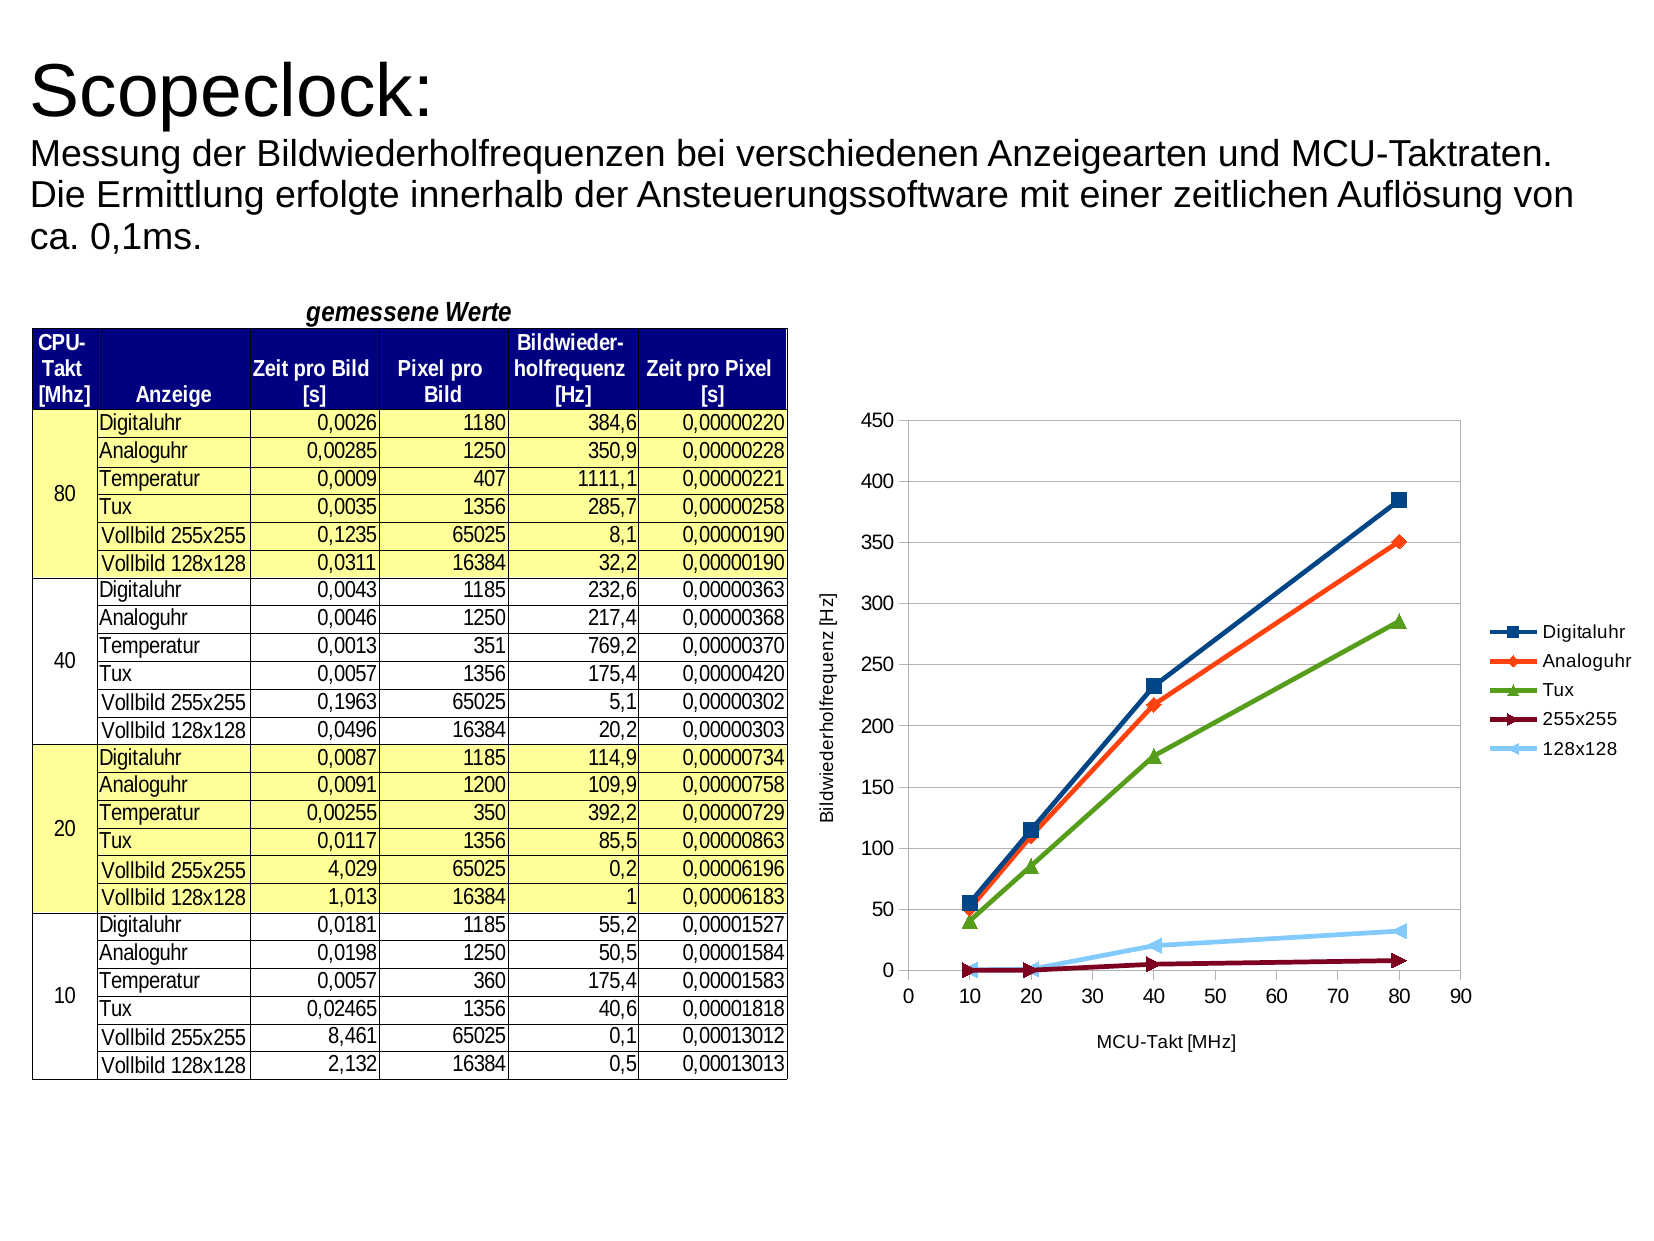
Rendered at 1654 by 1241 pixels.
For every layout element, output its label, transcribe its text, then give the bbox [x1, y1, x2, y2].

chart [32, 276, 1654, 1101]
title Scopeclock: Messung der Bildwiederholfrequenzen bei verschiedenen Anzeigearten und MCU-Taktraten. Die Ermittlung erfolgte innerhalb der Ansteuerungssoftware mit einer zeitlichen Auflösung von ca. 0,1ms. [29, 47, 1604, 258]
